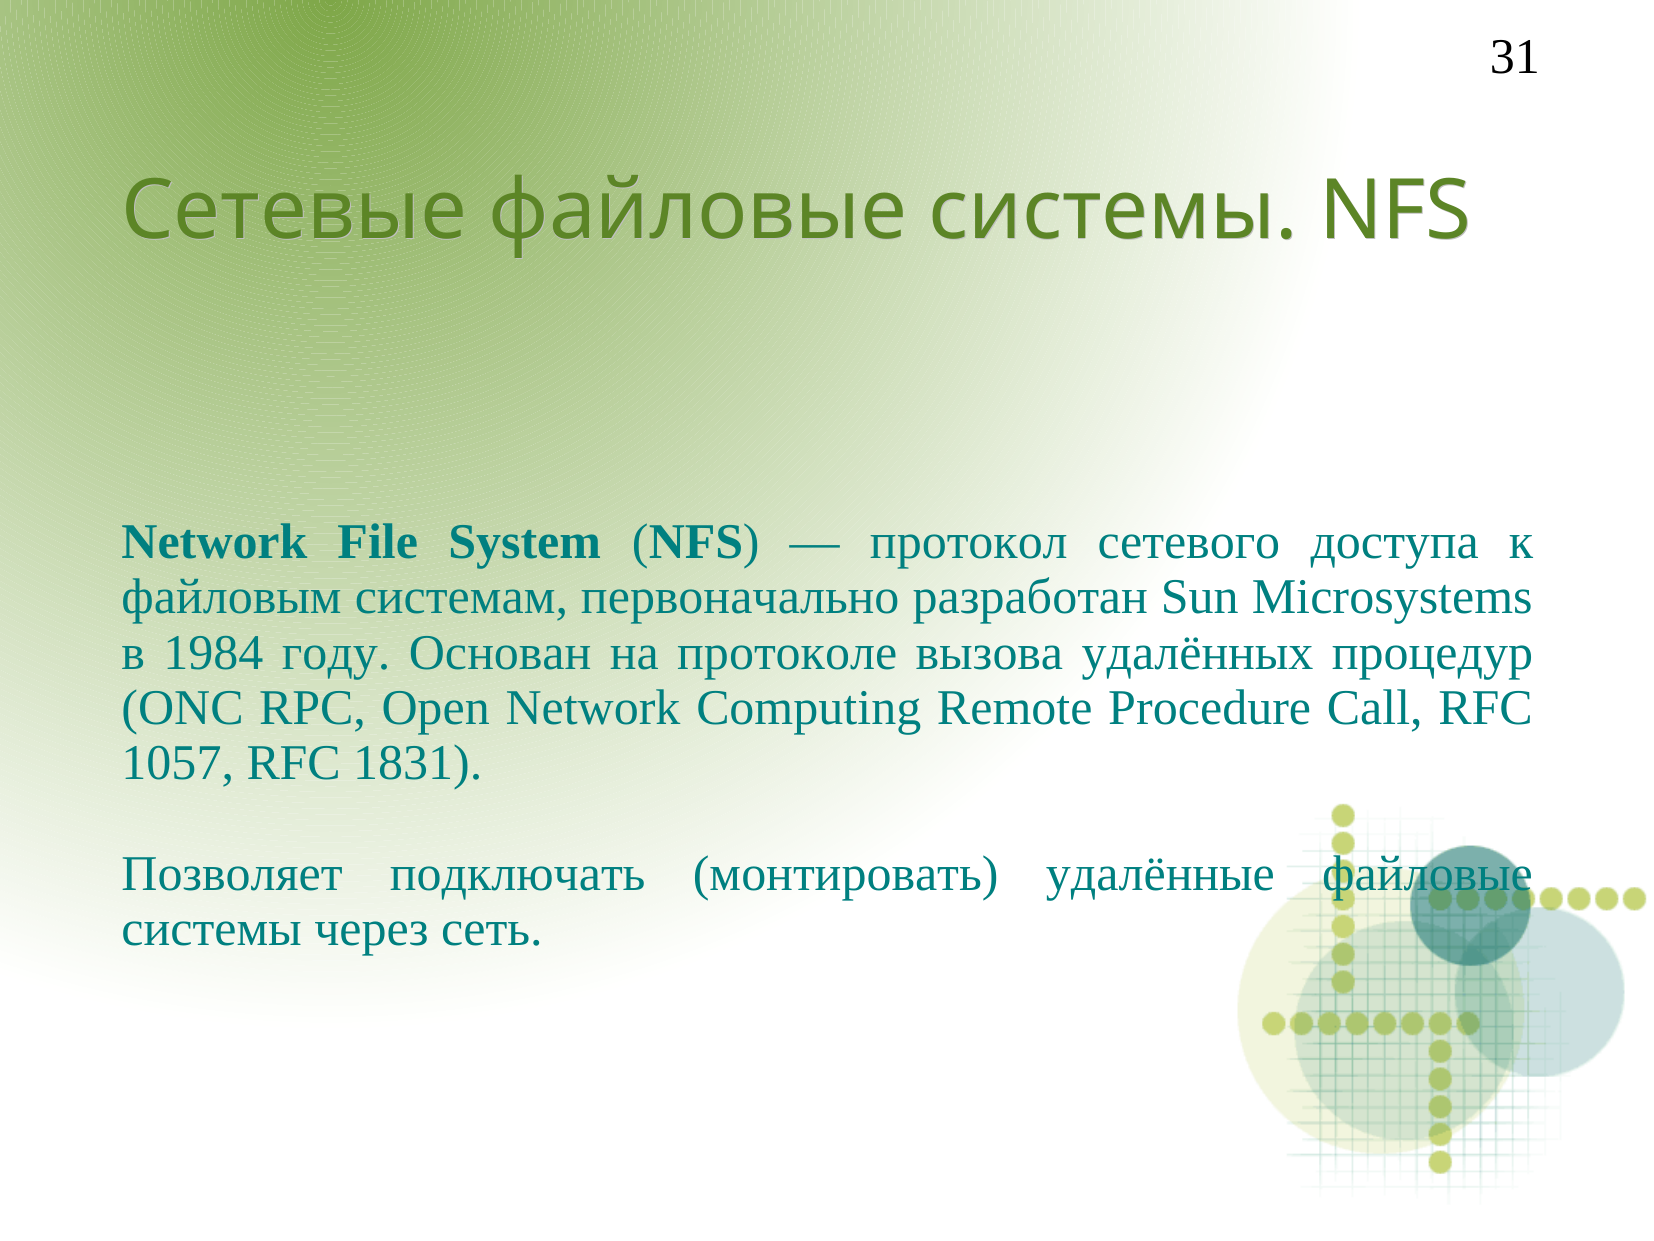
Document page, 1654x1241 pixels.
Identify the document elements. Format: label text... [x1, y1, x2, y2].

subtitle Network File System (NFS) — протокол сетевого доступа к файловым системам, первоначально разработан Sun Microsystems в 1984 году. Основан на протоколе вызова удалённых процедур (ONC RPC, Open Network Computing Remote Procedure Call, RFC 1057, RFC 1831). Позволяет подключать (монтировать) удалённые файловые системы через сеть. [121, 344, 1534, 1127]
picture [1224, 792, 1654, 1211]
text_box <номер> [1500, 29, 1654, 89]
title Сетевые файловые системы. NFS [121, 102, 1534, 311]
